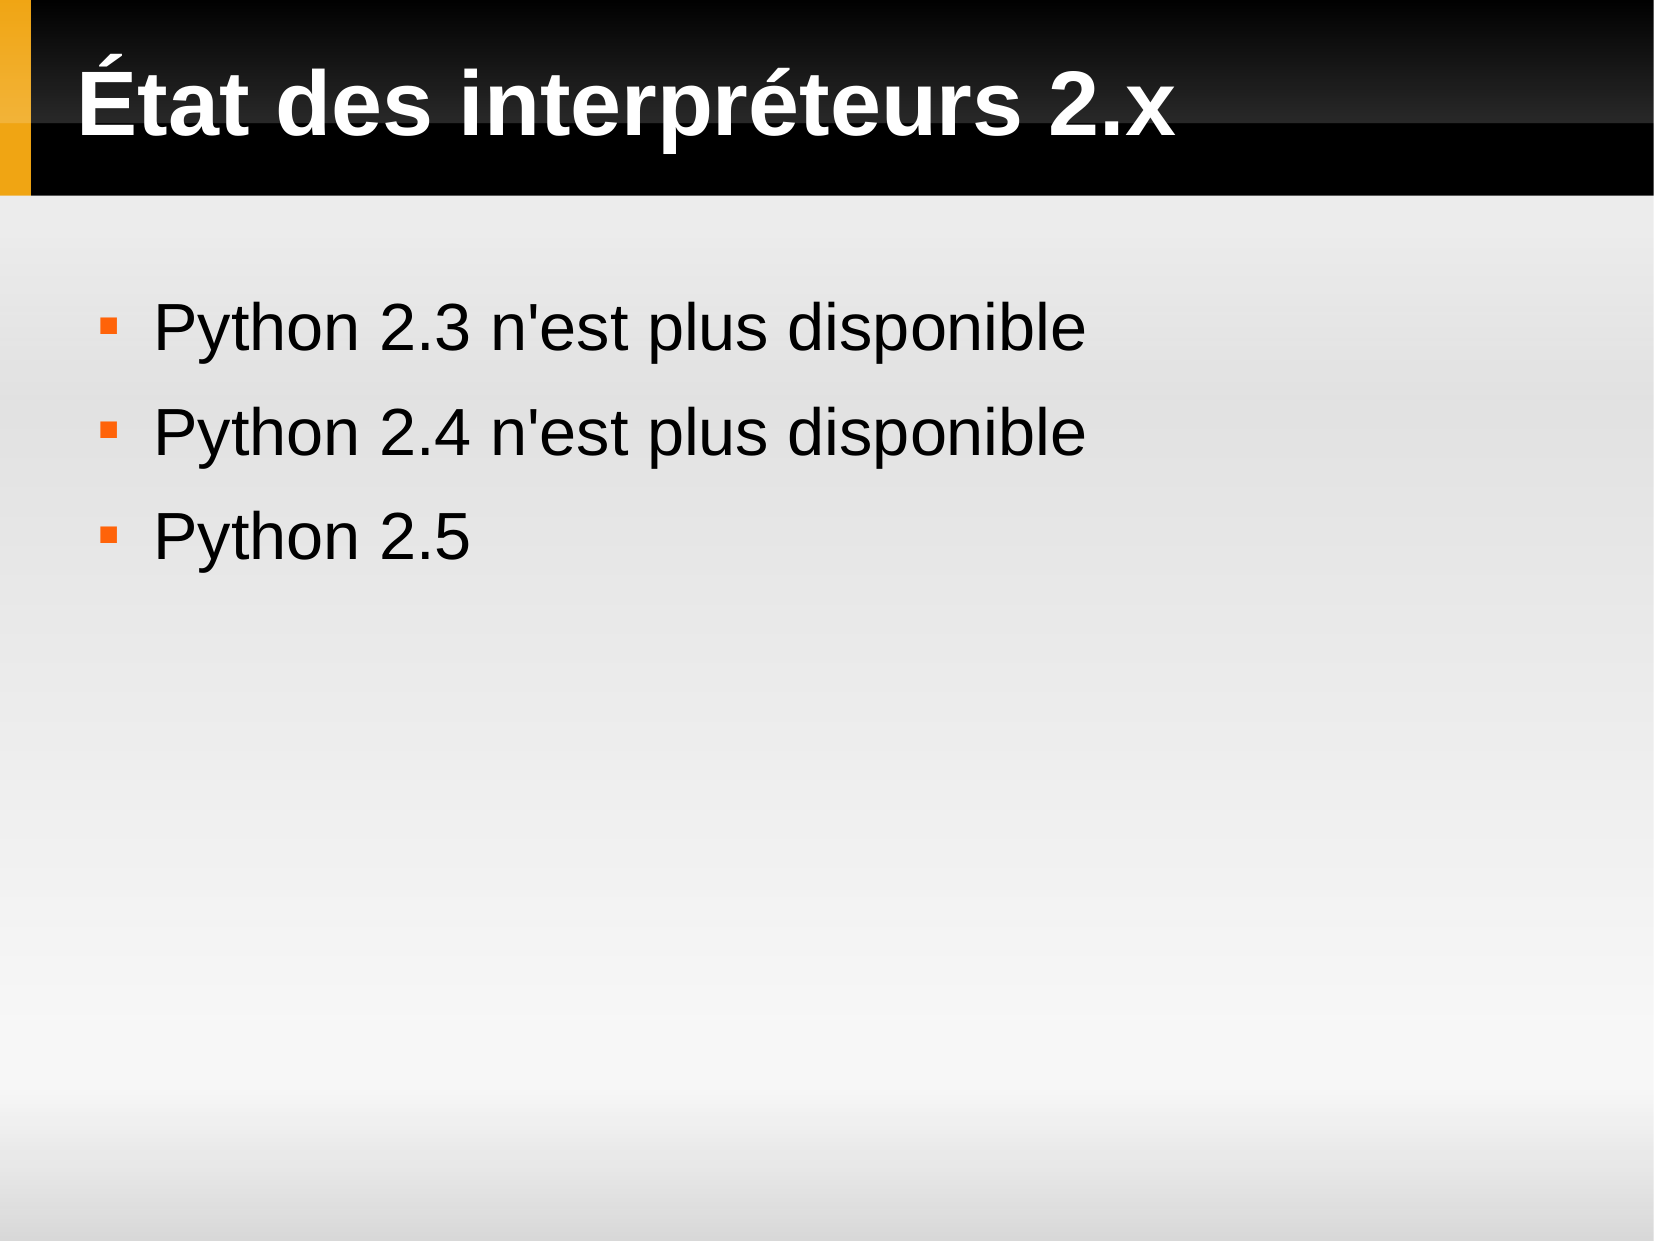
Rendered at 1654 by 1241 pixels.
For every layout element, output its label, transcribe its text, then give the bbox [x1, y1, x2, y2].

title État des interpréteurs 2.x [76, 0, 1565, 208]
picture [0, 0, 1654, 1241]
list Python 2.3 n'est plus disponible Python 2.4 n'est plus disponible Python 2.5 [82, 290, 1571, 1109]
